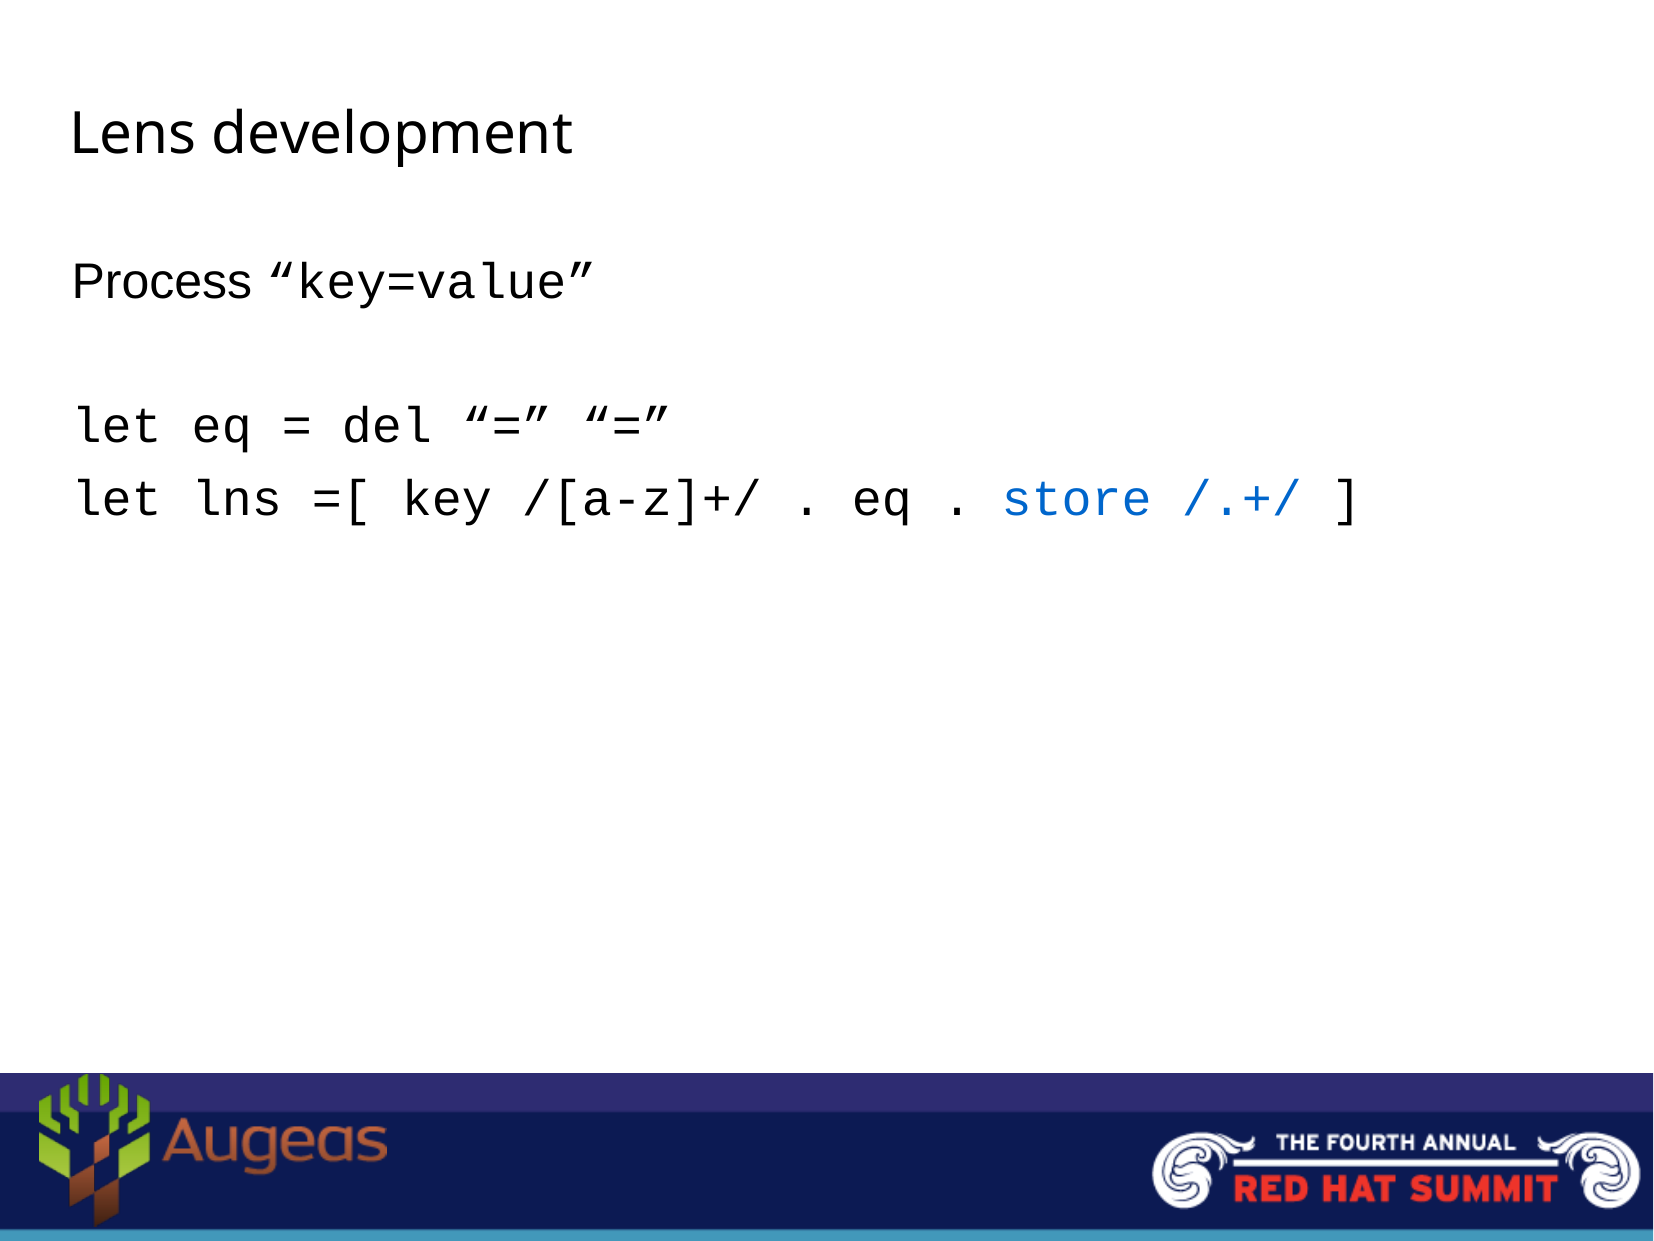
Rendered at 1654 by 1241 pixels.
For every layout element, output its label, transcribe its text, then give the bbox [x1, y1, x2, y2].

picture [0, 1073, 1654, 1241]
title Lens development [69, 71, 1501, 190]
list Process “key=value” let eq = del “=” “=” let lns =[ key /[a-z]+/ . eq . store /.+/ ] [71, 180, 1495, 1089]
